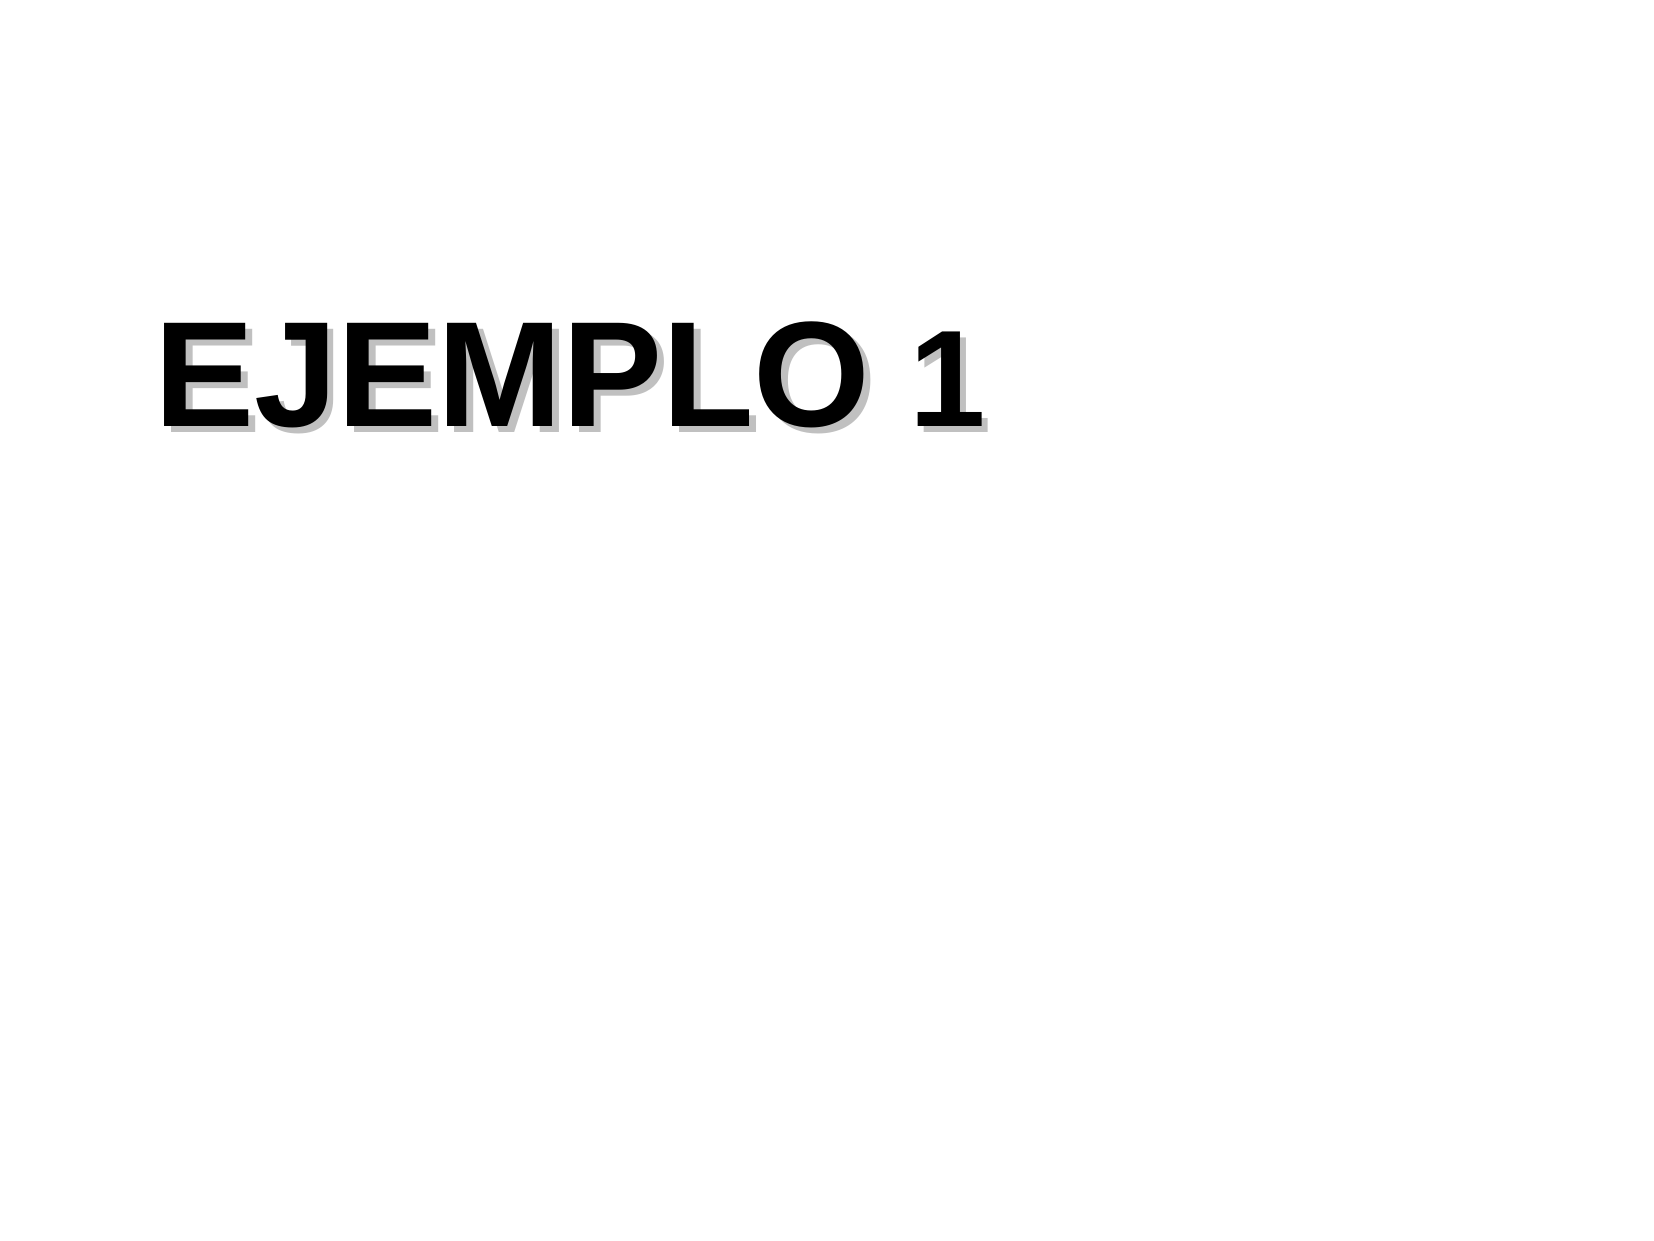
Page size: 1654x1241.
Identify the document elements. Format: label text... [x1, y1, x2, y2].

list EJEMPLO 1 [82, 290, 1571, 1010]
